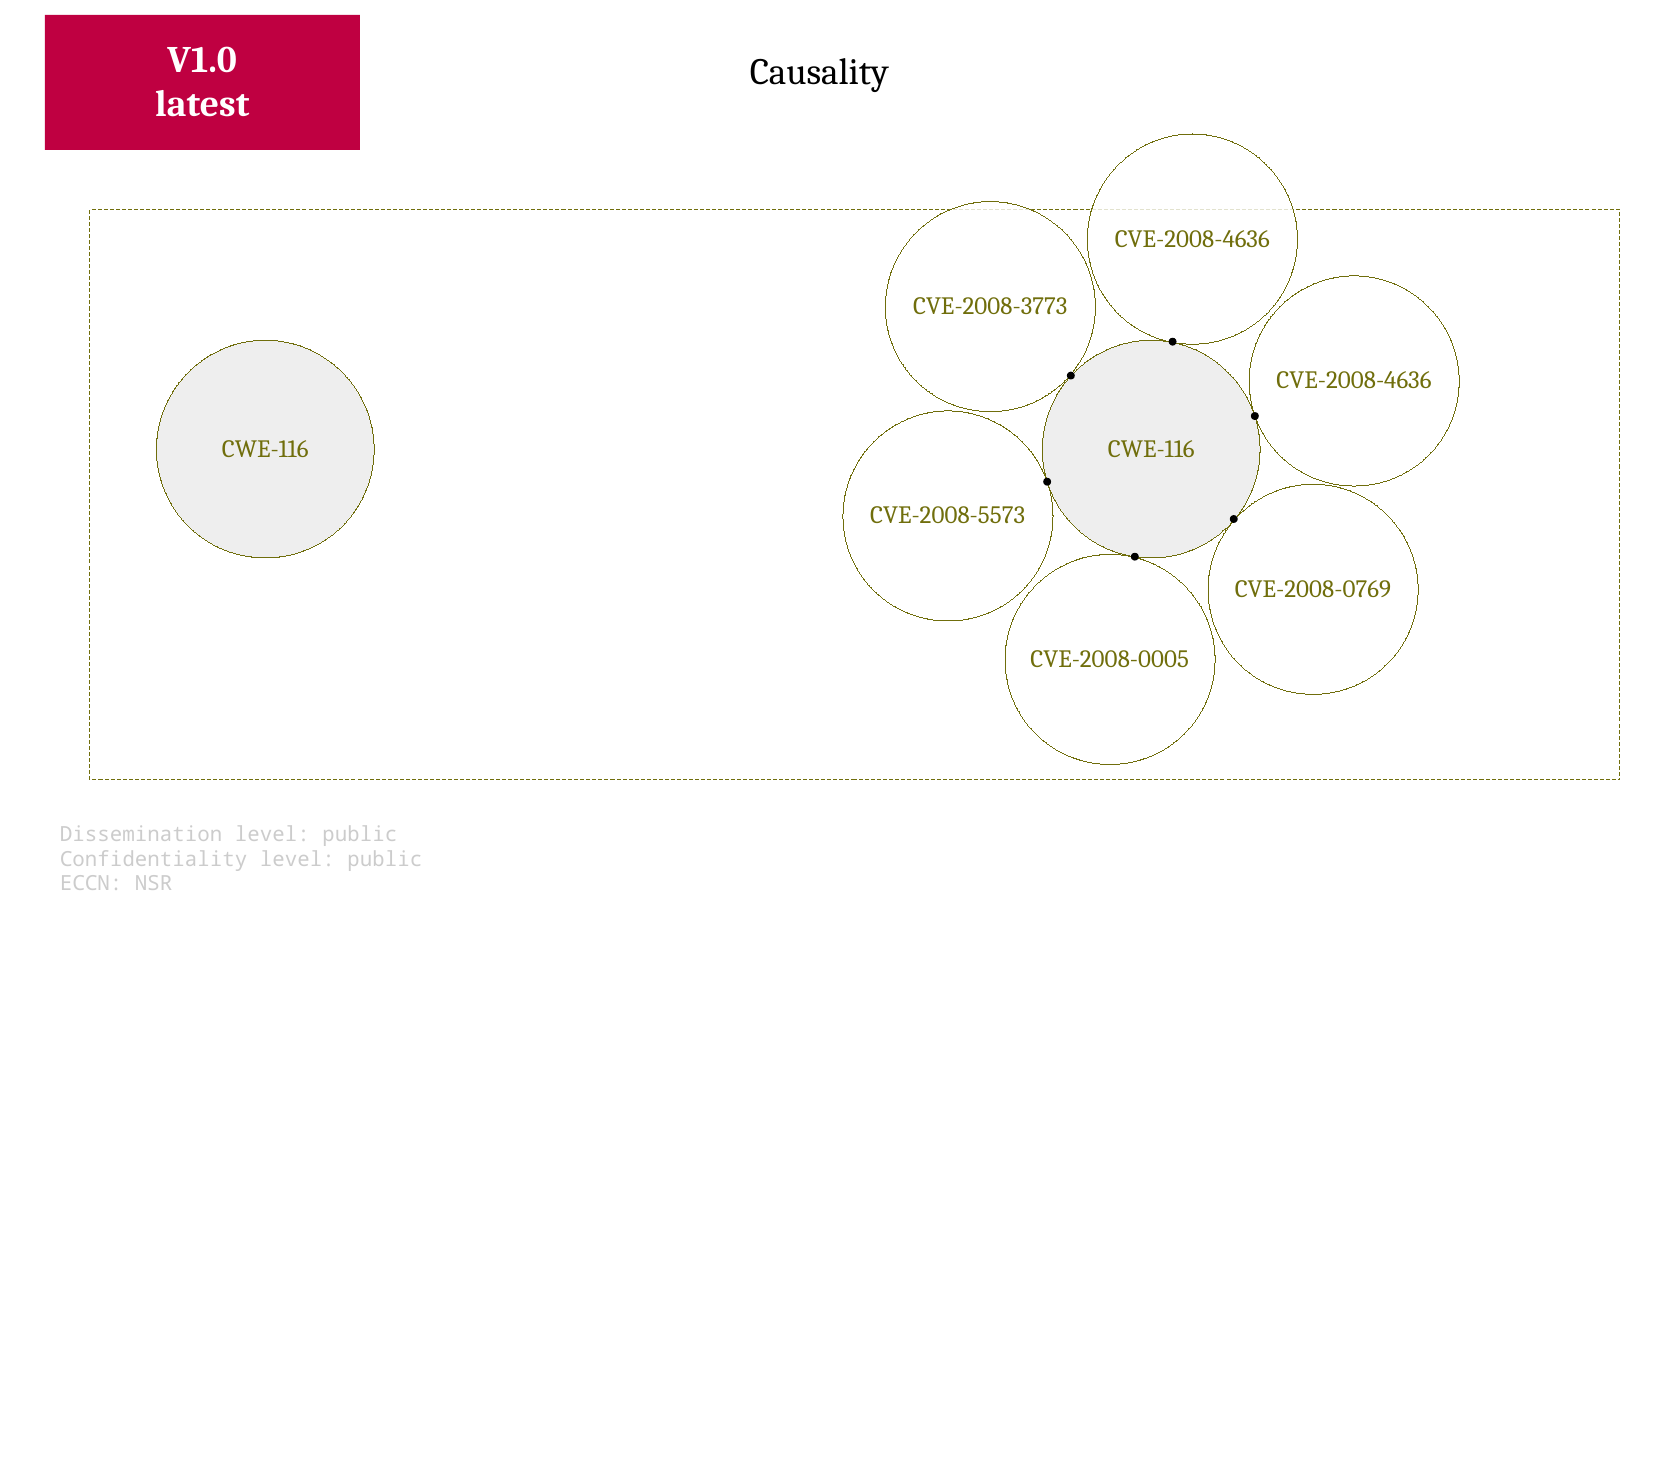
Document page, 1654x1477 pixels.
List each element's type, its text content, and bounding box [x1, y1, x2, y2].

text_box [1032, 209, 1159, 370]
text_box CWE-116 [1042, 340, 1261, 558]
text_box [1250, 412, 1259, 420]
text_box CVE-2008-4636 [1087, 133, 1298, 345]
text_box CVE-2008-0005 [1005, 554, 1216, 765]
text_box [1066, 371, 1075, 380]
text_box CVE-2008-0769 [1208, 484, 1419, 695]
text_box CVE-2008-5573 [842, 410, 1054, 621]
text_box V1.0 latest [44, 14, 360, 150]
text_box [1130, 552, 1139, 561]
text_box CWE-116 [156, 340, 375, 558]
text_box [89, 209, 1620, 780]
text_box CVE-2008-3773 [885, 201, 1096, 412]
text_box [1168, 337, 1177, 346]
text_box CVE-2008-4636 [1249, 275, 1460, 487]
text_box Causality [735, 43, 916, 145]
text_box [1229, 515, 1238, 523]
text_box Dissemination level: public Confidentiality level: public ECCN: NSR [44, 815, 917, 903]
text_box [1043, 477, 1052, 486]
